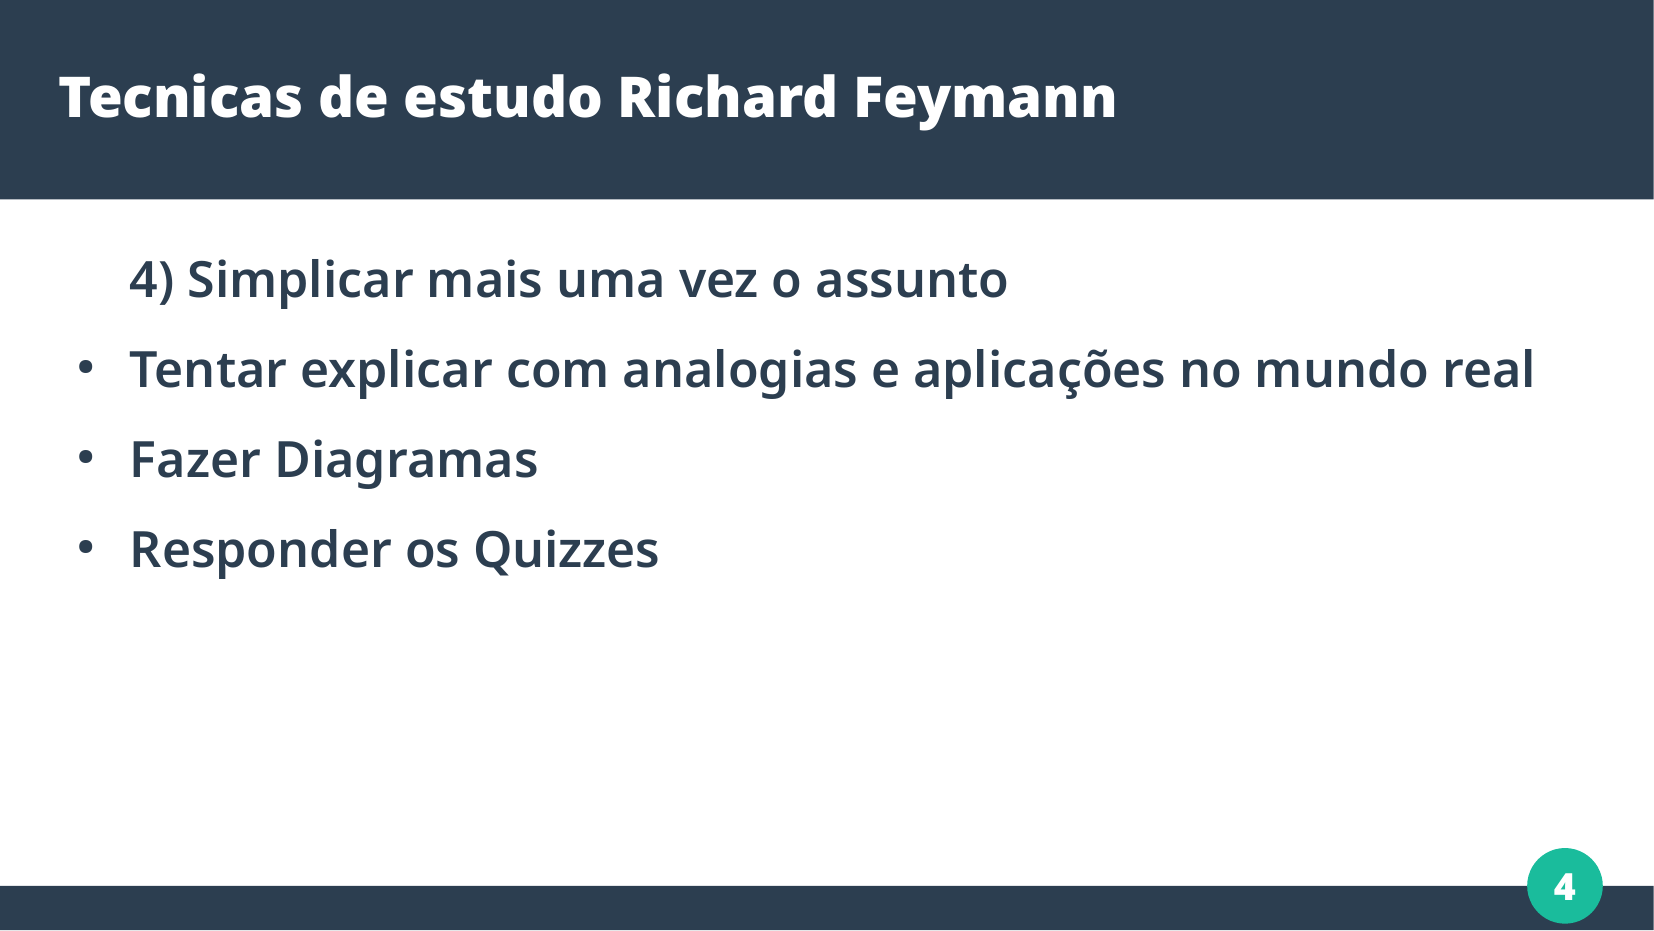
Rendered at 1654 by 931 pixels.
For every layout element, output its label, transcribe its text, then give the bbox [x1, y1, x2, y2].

list 4) Simplicar mais uma vez o assunto Tentar explicar com analogias e aplicações no mundo real Fazer Diagramas Responder os Quizzes [59, 243, 1595, 583]
title Tecnicas de estudo Richard Feymann [59, 37, 1595, 156]
